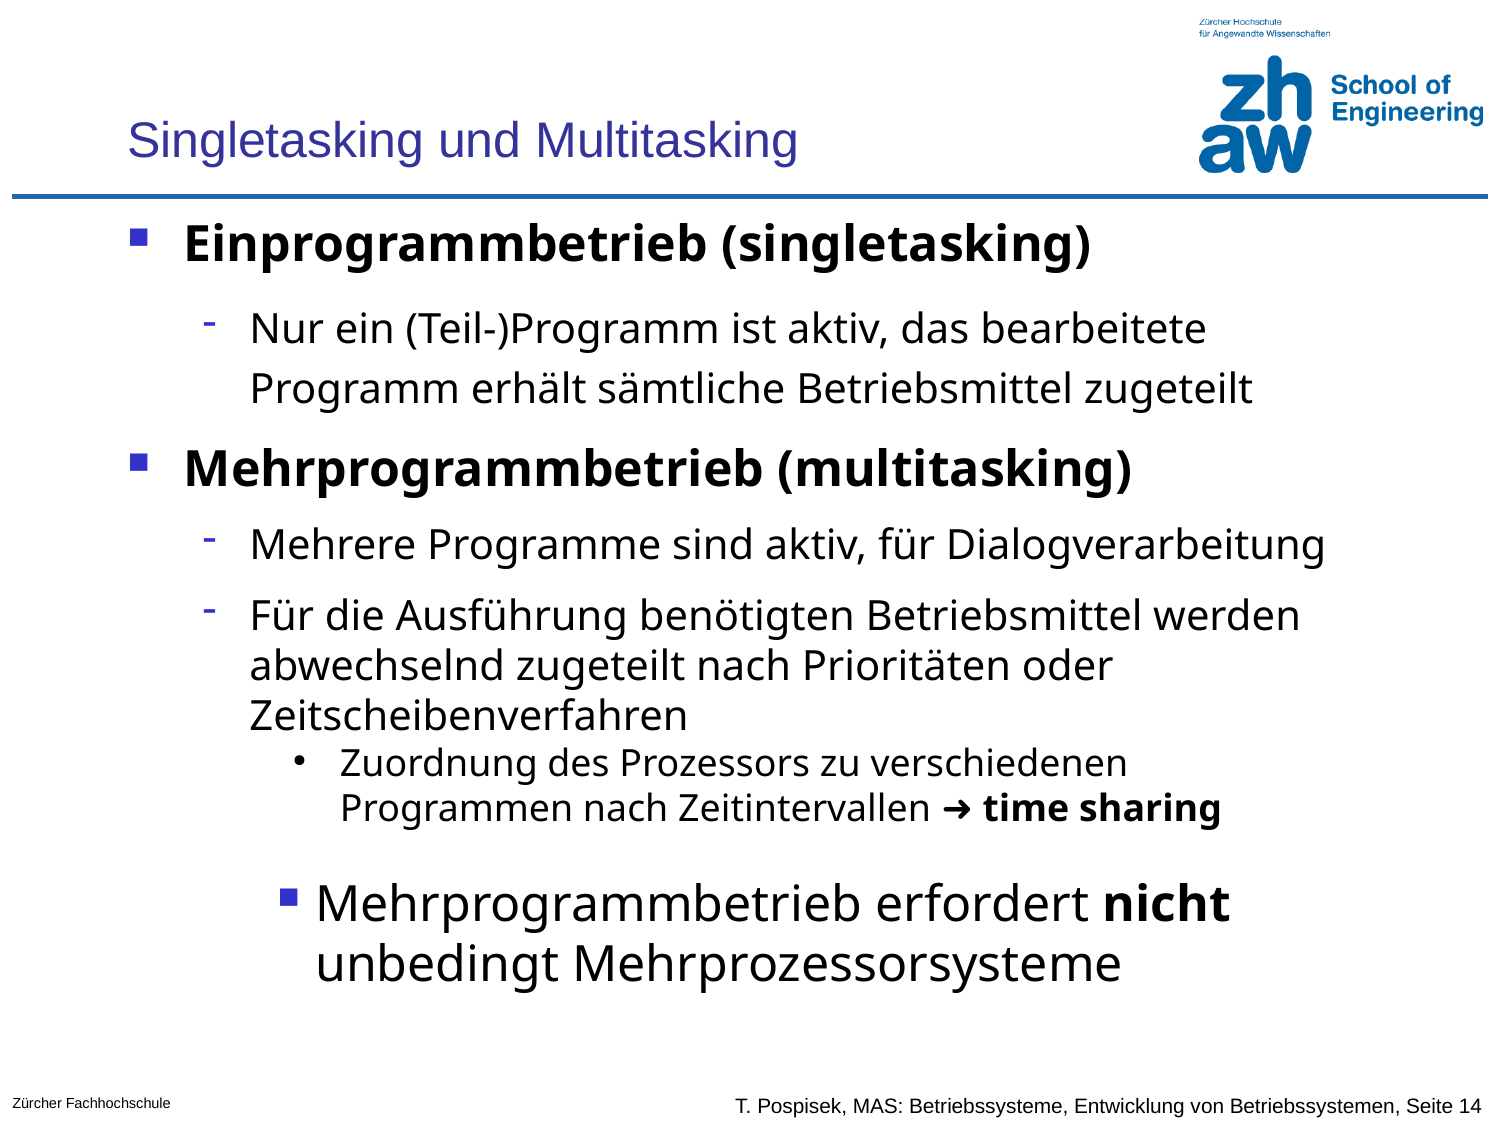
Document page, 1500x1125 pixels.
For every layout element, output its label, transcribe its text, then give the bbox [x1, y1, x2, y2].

title Singletasking und Multitasking [112, 50, 1391, 175]
list Einprogrammbetrieb (singletasking) Nur ein (Teil-)Programm ist aktiv, das bearbeitete Programm erhält sämtliche Betriebsmittel zugeteilt Mehrprogrammbetrieb (multitasking) Mehrere Programme sind aktiv, für Dialogverarbeitung Für die Ausführung benötigten Betriebsmittel werden abwechselnd zugeteilt nach Prioritäten oder Zeitscheibenverfahren Zuordnung des Prozessors zu verschiedenen Programmen nach Zeitintervallen ➜ time sharing Mehrprogrammbetrieb erfordert nicht unbedingt Mehrprozessorsysteme [112, 203, 1388, 988]
picture [1199, 19, 1483, 173]
